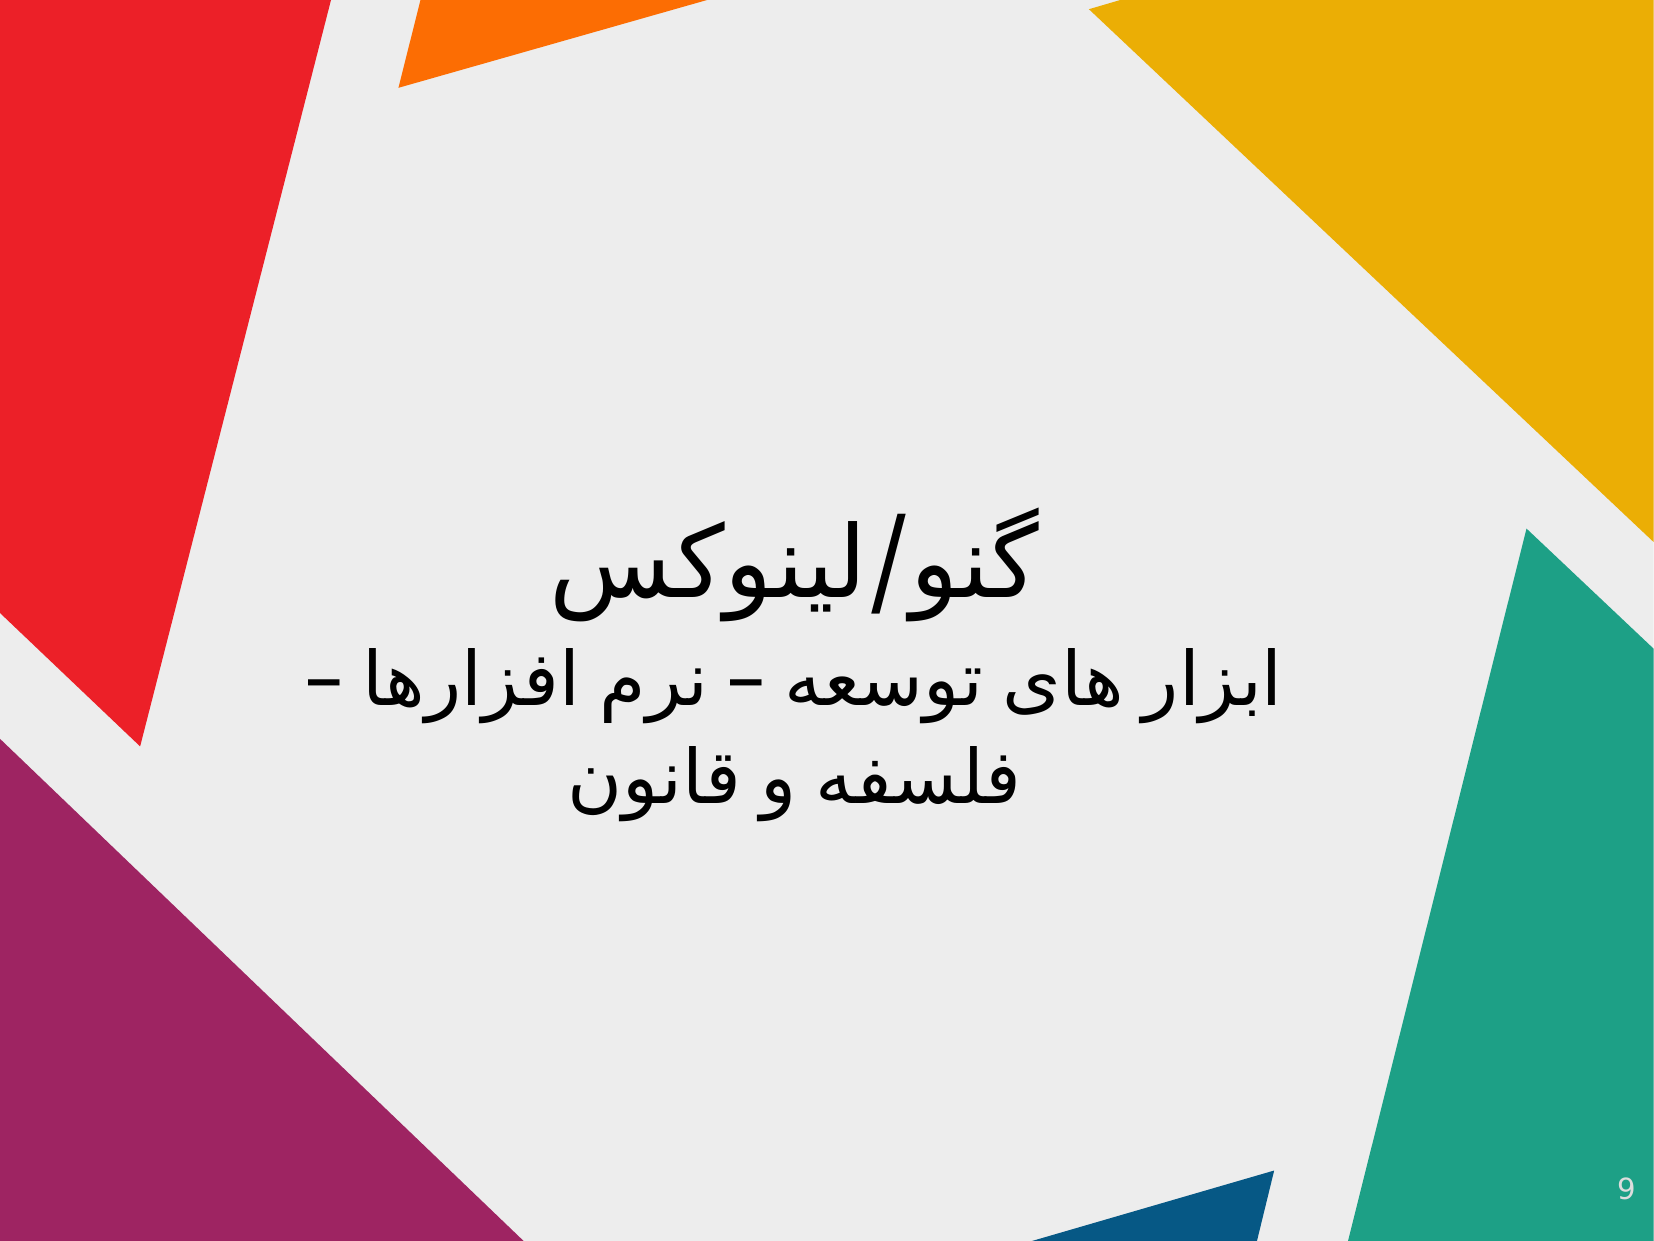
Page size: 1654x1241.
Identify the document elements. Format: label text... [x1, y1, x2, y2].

text_box گنو/لینوکس ابزار های توسعه – نرم افزارها – فلسفه و قانون [240, 500, 1351, 991]
